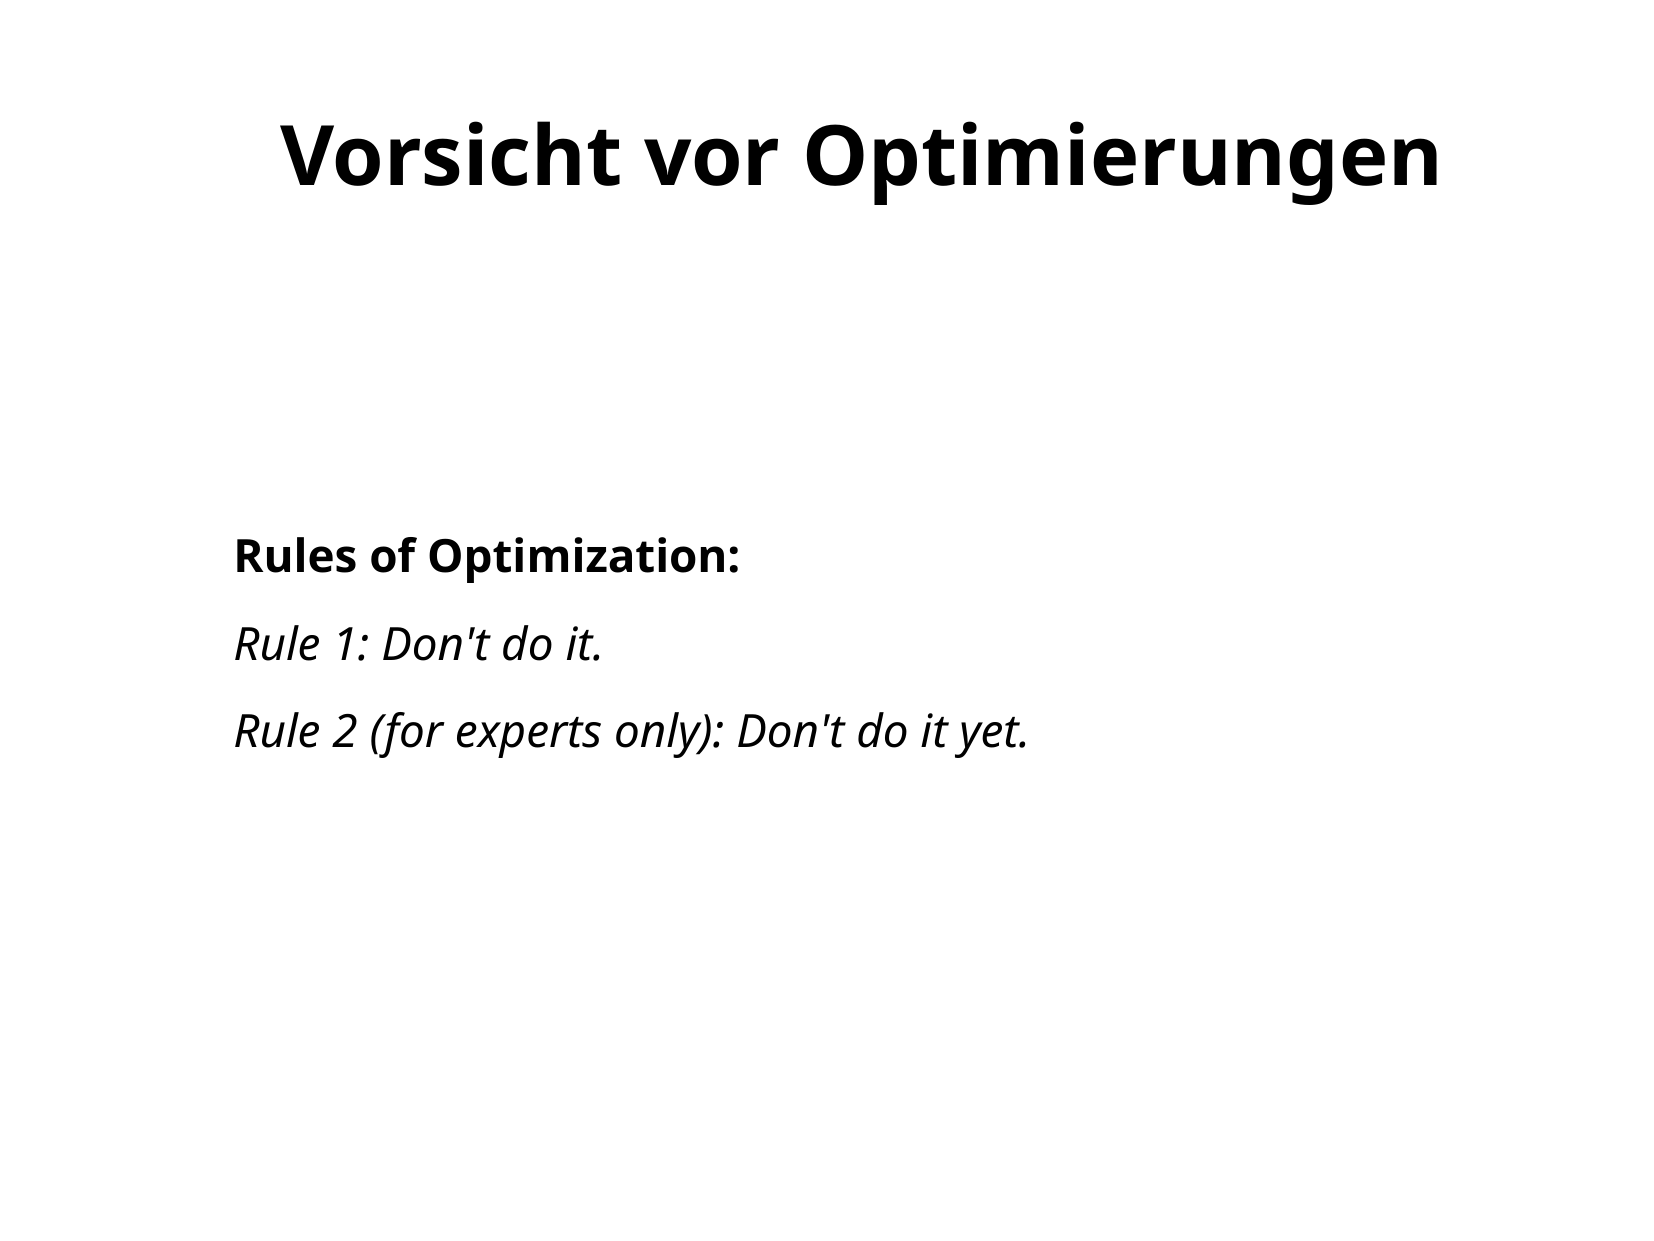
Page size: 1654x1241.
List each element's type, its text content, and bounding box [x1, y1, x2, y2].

text_box Rules of Optimization: Rule 1: Don't do it. Rule 2 (for experts only): Don't do it yet. [218, 516, 1441, 754]
title Vorsicht vor Optimierungen [82, 49, 1571, 257]
